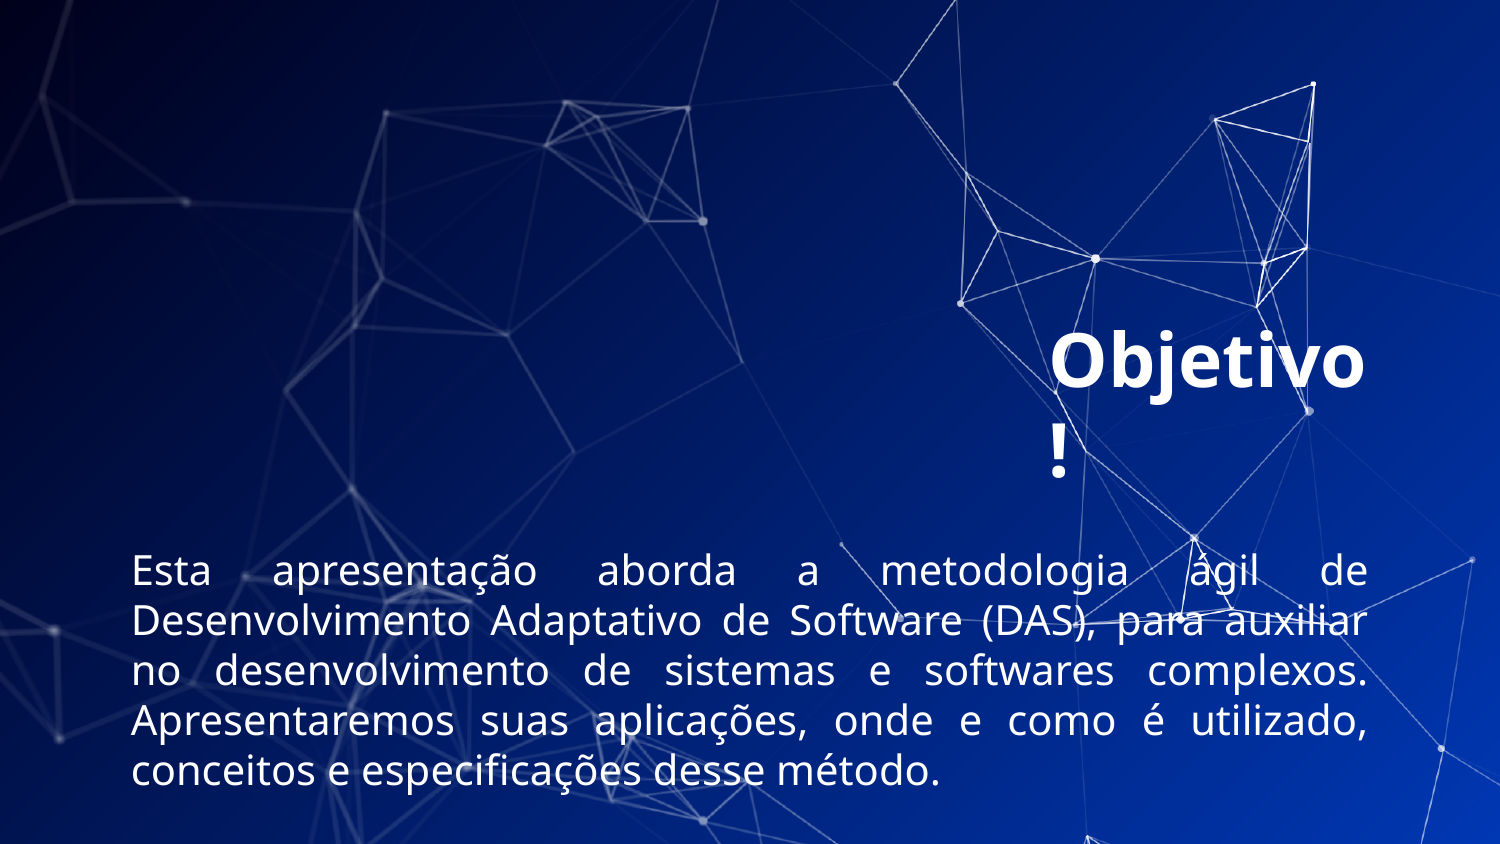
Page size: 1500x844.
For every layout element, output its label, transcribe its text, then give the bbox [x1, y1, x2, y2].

list Esta apresentação aborda a metodologia ágil de Desenvolvimento Adaptativo de Software (DAS), para auxiliar no desenvolvimento de sistemas e softwares complexos. Apresentaremos suas aplicações, onde e como é utilizado, conceitos e especificações desse método. [130, 543, 1370, 780]
picture [0, 0, 1500, 844]
title Objetivo! [1048, 351, 1370, 493]
slide_number <number> [1391, 779, 1482, 844]
